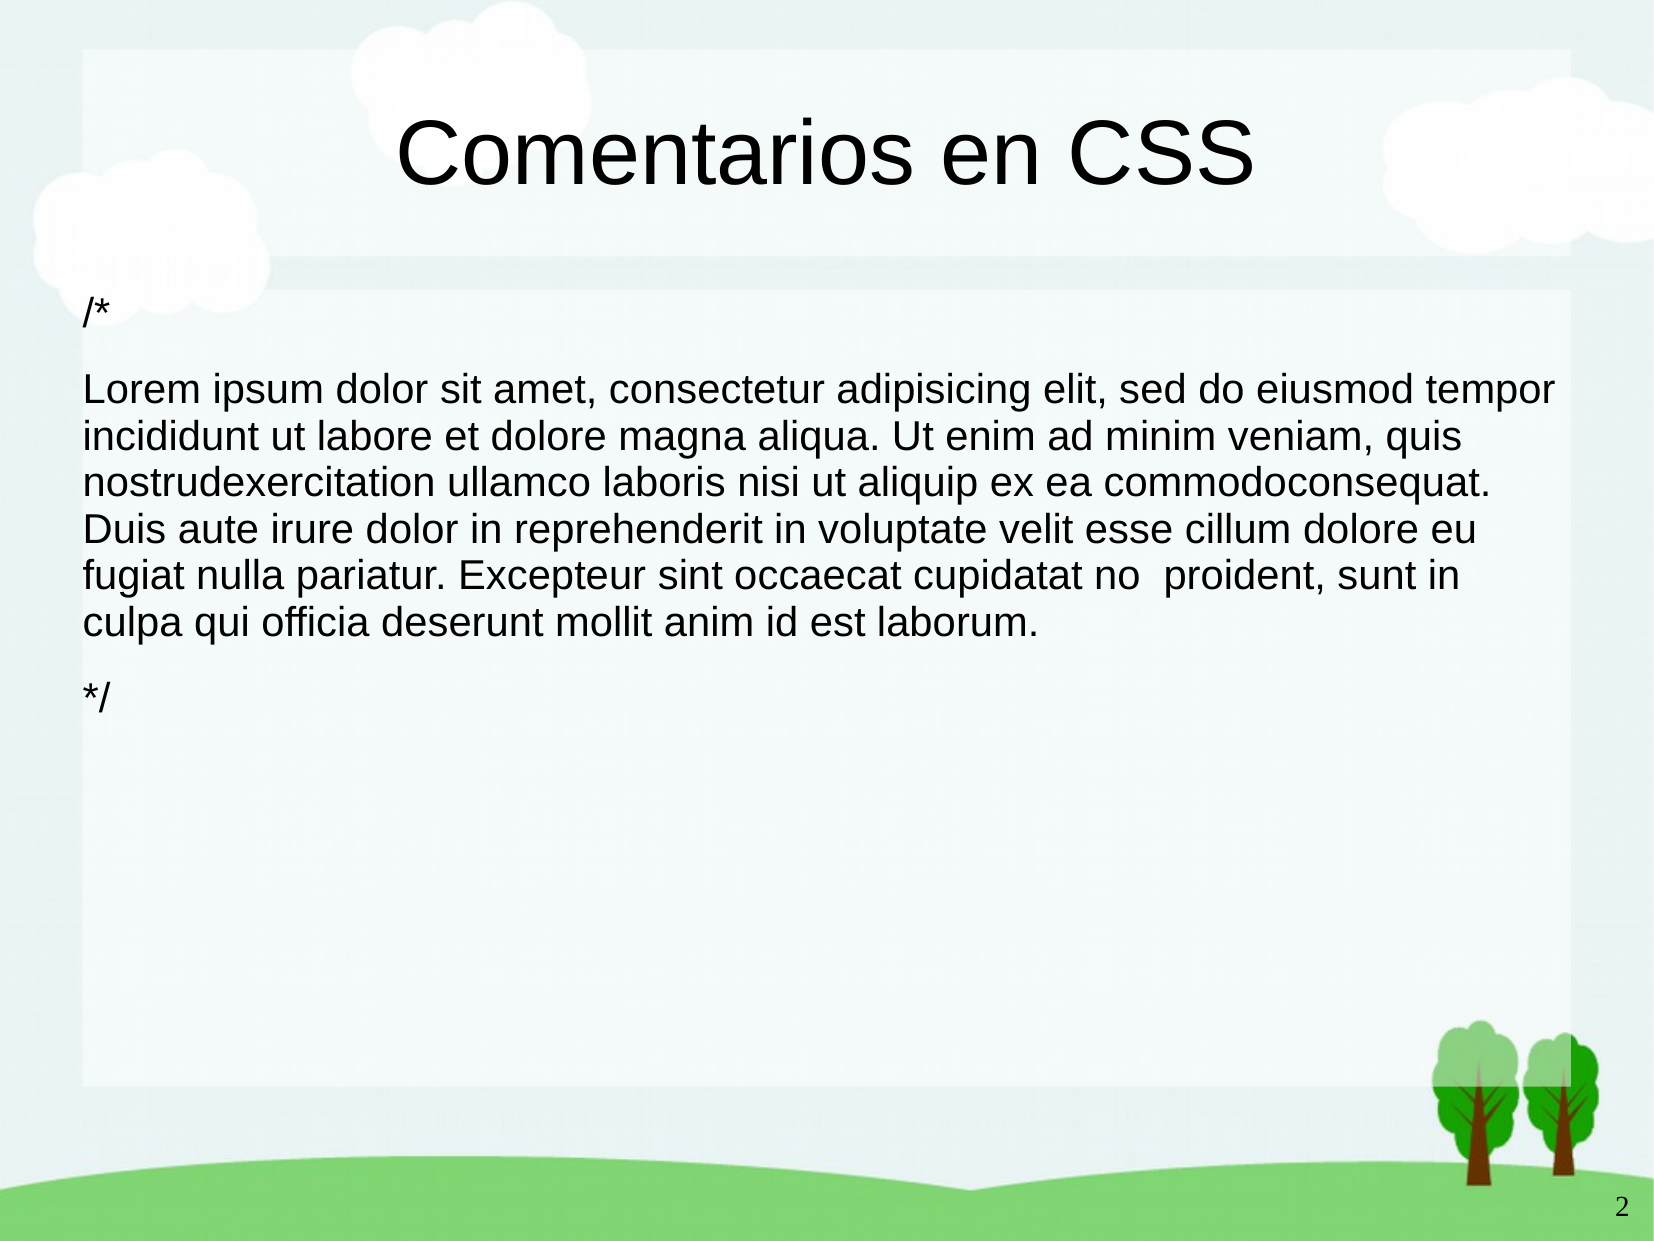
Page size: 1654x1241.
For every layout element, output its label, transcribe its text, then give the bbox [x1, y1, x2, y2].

picture [0, 0, 1654, 1241]
list /* Lorem ipsum dolor sit amet, consectetur adipisicing elit, sed do eiusmod tempor incididunt ut labore et dolore magna aliqua. Ut enim ad minim veniam, quis nostrudexercitation ullamco laboris nisi ut aliquip ex ea commodoconsequat. Duis aute irure dolor in reprehenderit in voluptate velit esse cillum dolore eu fugiat nulla pariatur. Excepteur sint occaecat cupidatat no proident, sunt in culpa qui officia deserunt mollit anim id est laborum. */ [82, 290, 1571, 1087]
title Comentarios en CSS [82, 49, 1571, 257]
